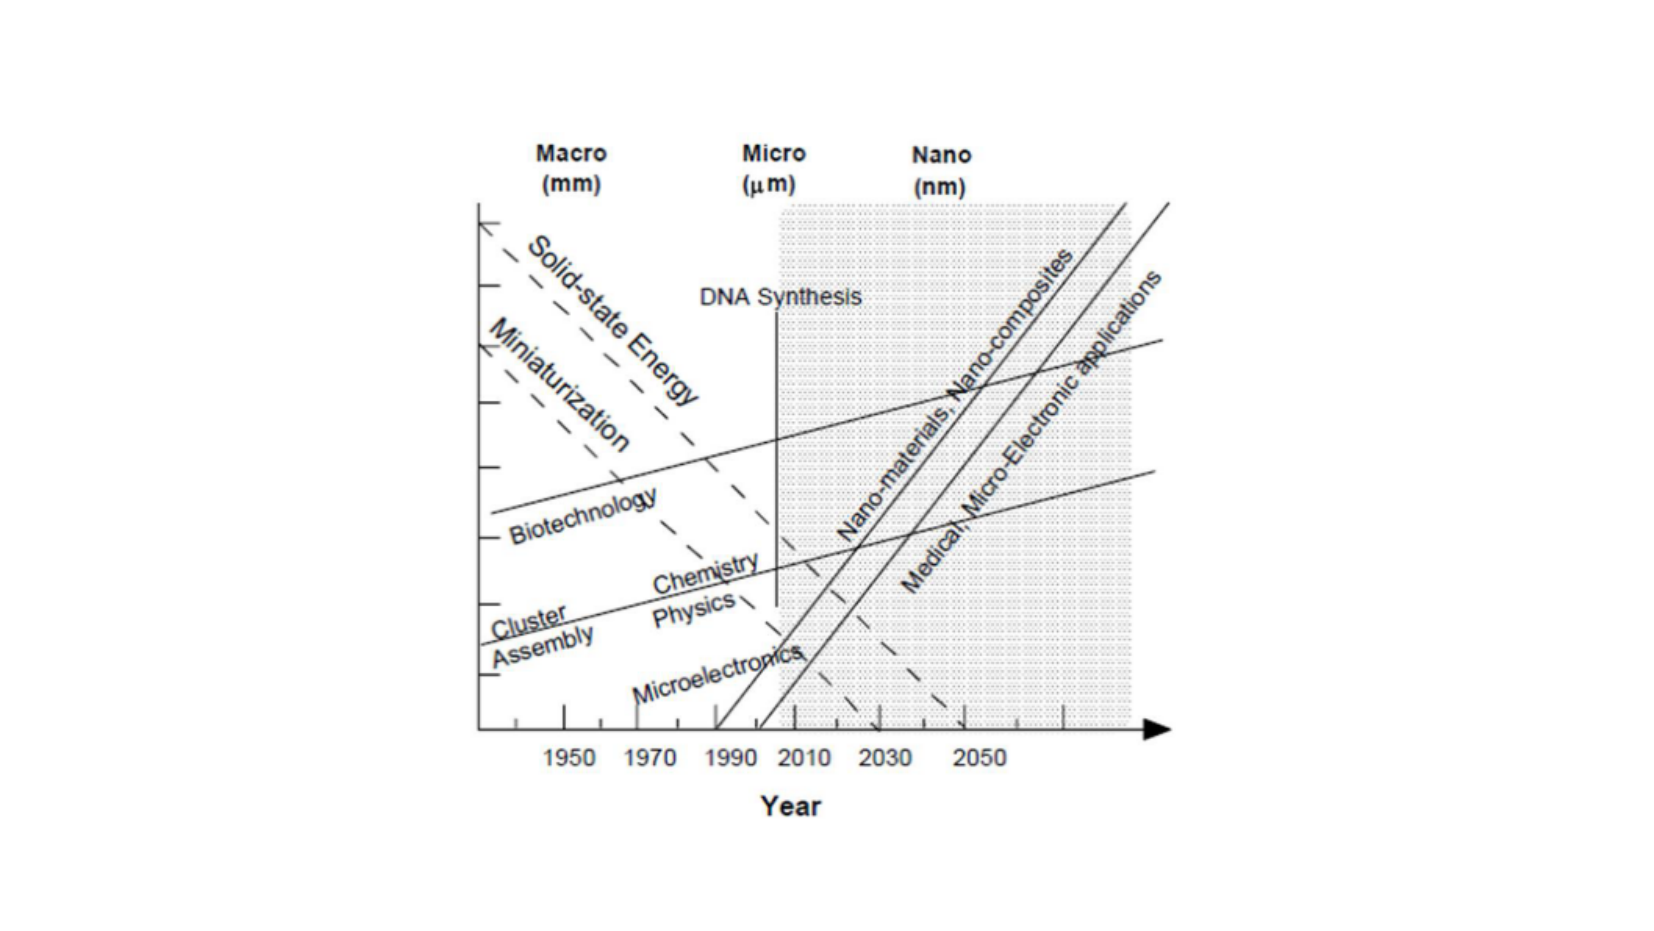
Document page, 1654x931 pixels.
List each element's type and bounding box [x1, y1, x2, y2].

picture [430, 106, 1229, 825]
